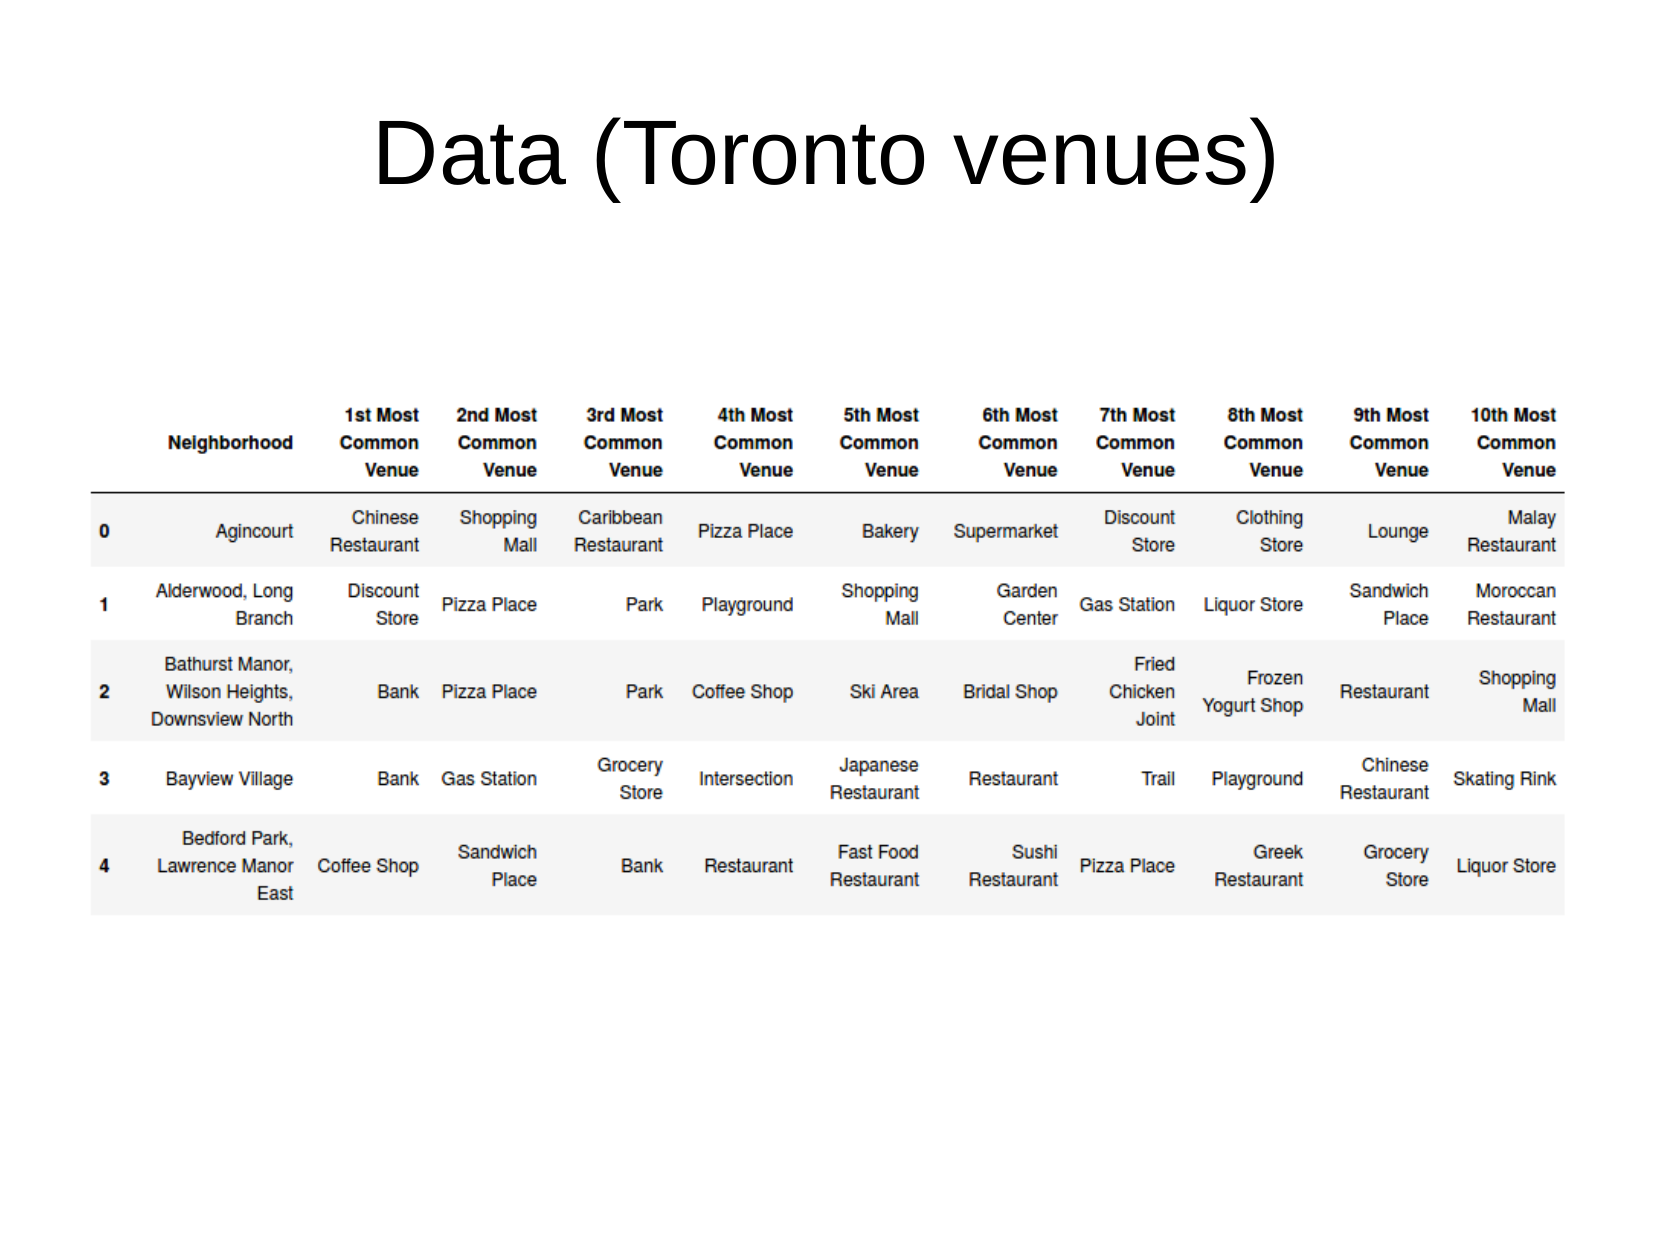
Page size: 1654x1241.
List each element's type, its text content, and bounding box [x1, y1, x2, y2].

picture [82, 376, 1571, 923]
title Data (Toronto venues) [82, 49, 1571, 257]
